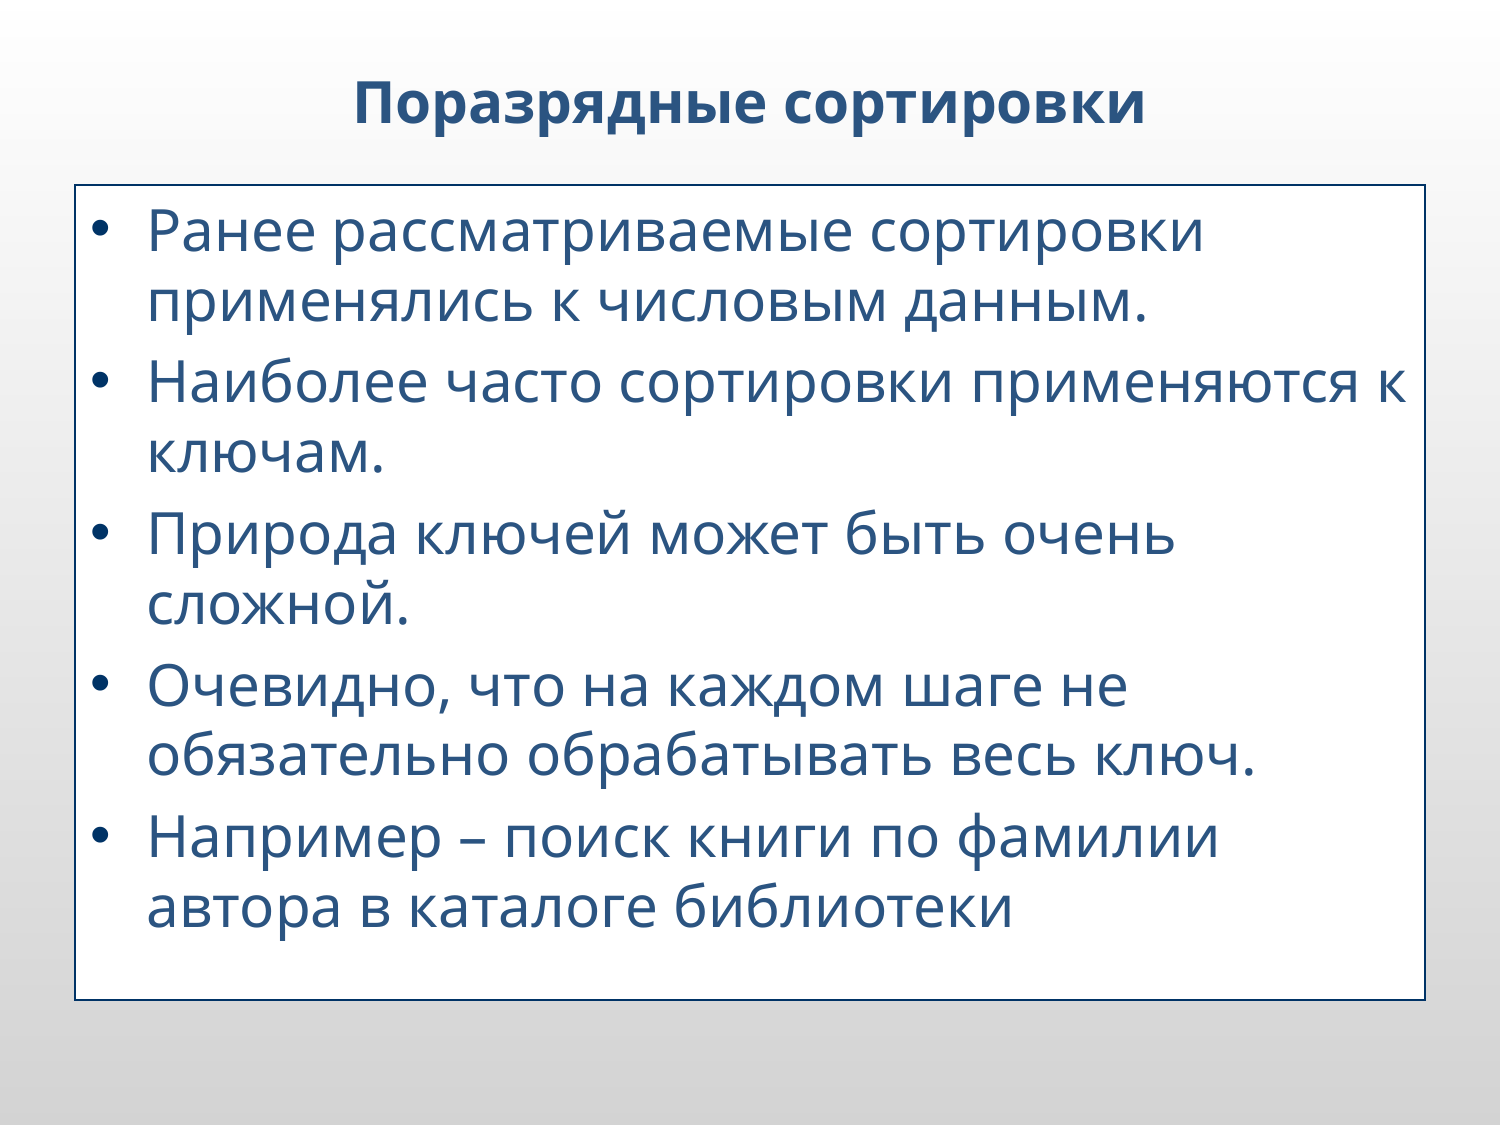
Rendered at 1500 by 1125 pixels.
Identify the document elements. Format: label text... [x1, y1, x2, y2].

title Поразрядные сортировки [75, 62, 1425, 138]
list Ранее рассматриваемые сортировки применялись к числовым данным. Наиболее часто сортировки применяются к ключам. Природа ключей может быть очень сложной. Очевидно, что на каждом шаге не обязательно обрабатывать весь ключ. Например – поиск книги по фамилии автора в каталоге библиотеки [75, 185, 1425, 1000]
